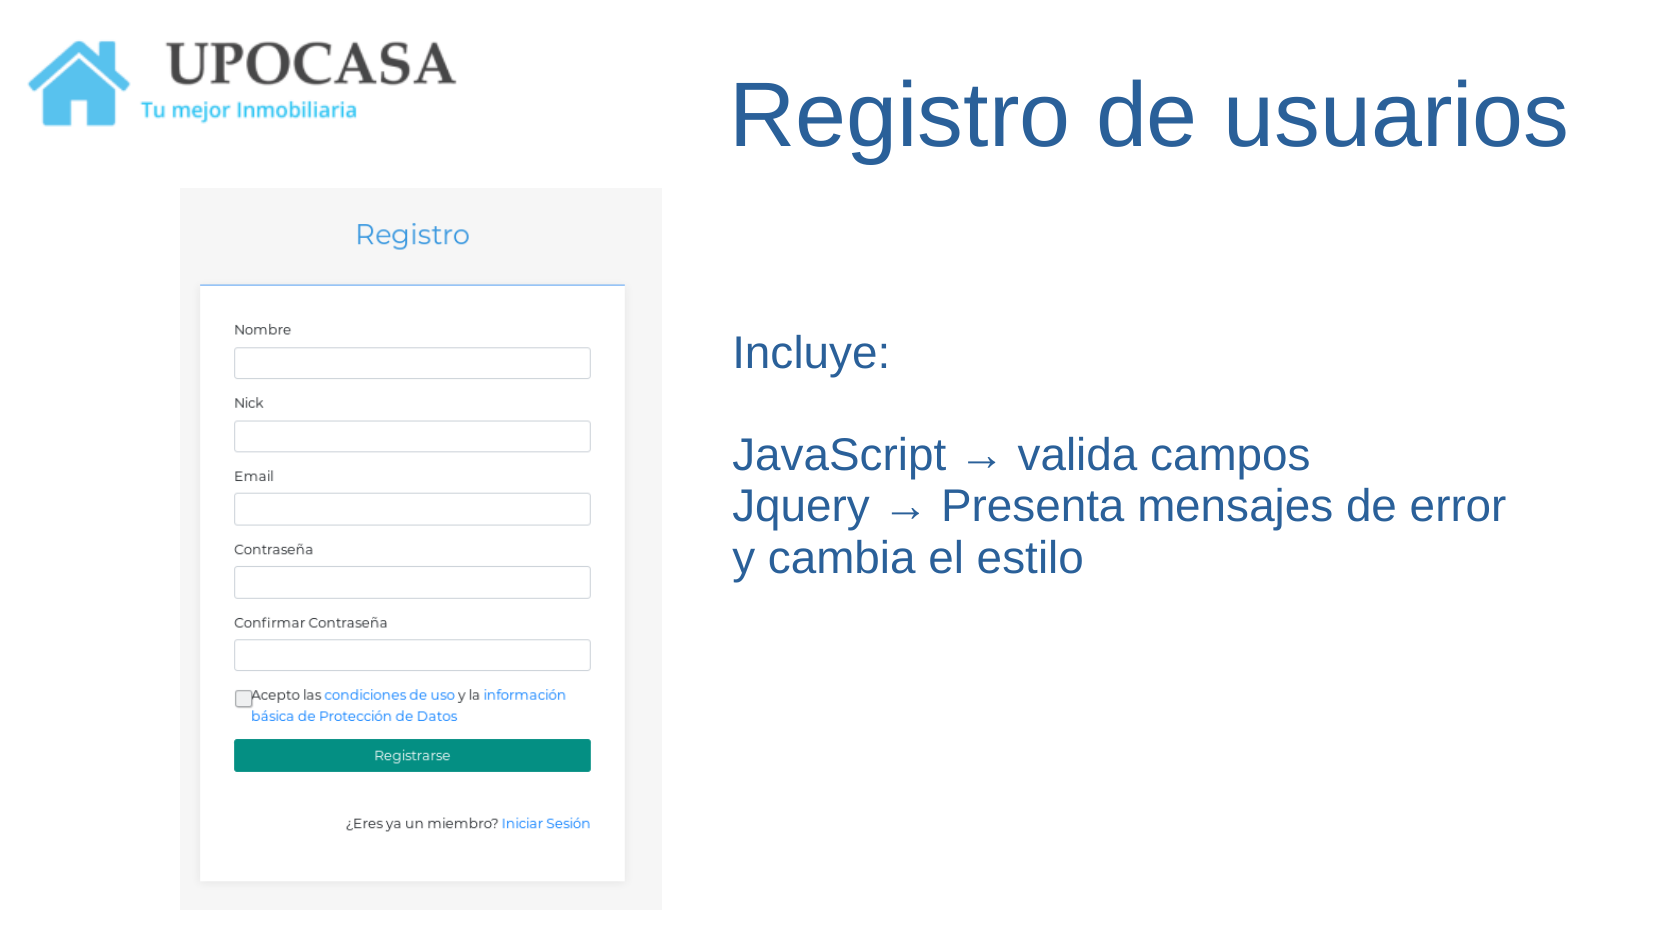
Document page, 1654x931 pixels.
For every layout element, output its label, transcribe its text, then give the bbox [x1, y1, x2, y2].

picture [0, 0, 508, 160]
title Registro de usuarios [82, 37, 1571, 193]
picture [180, 188, 662, 910]
title Incluye: JavaScript → valida campos Jquery → Presenta mensajes de error y cambia el estilo [732, 200, 1536, 709]
